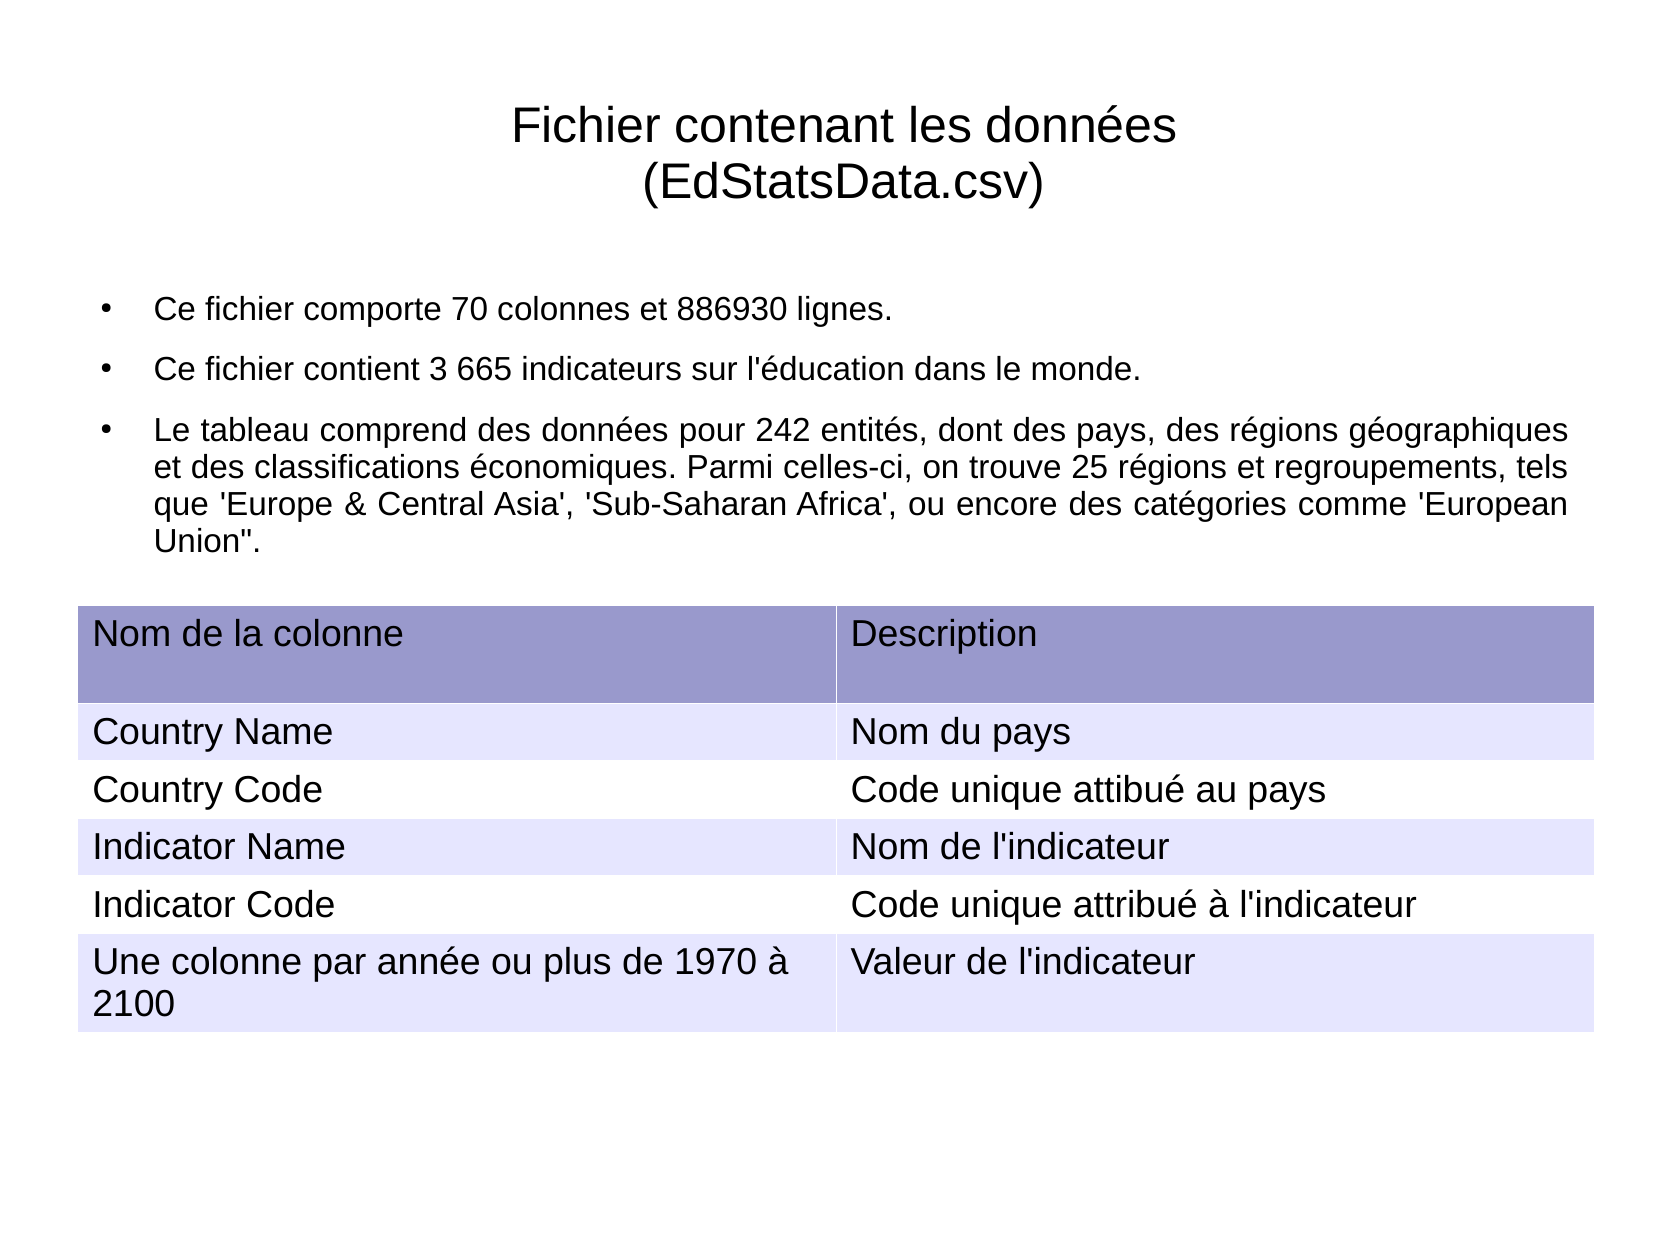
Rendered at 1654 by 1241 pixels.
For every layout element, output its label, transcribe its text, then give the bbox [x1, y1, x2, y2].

table_cell Indicator Code [78, 876, 836, 933]
table_cell Nom du pays [837, 704, 1594, 760]
table_header Nom de la colonne [78, 606, 836, 703]
title Fichier contenant les données (EdStatsData.csv) [82, 49, 1571, 257]
table_cell Code unique attribué à l'indicateur [837, 876, 1594, 933]
table_header Description [837, 606, 1594, 703]
table_cell Indicator Name [78, 819, 836, 875]
table_cell Country Name [78, 704, 836, 760]
table_cell Code unique attibué au pays [837, 761, 1594, 818]
table_cell Nom de l'indicateur [837, 819, 1594, 875]
table_cell Valeur de l'indicateur [837, 934, 1594, 1032]
list Ce fichier comporte 70 colonnes et 886930 lignes. Ce fichier contient 3 665 indicateurs sur l'éducation dans le monde. Le tableau comprend des données pour 242 entités, dont des pays, des régions géographiques et des classifications économiques. Parmi celles-ci, on trouve 25 régions et regroupements, tels que 'Europe & Central Asia', 'Sub-Saharan Africa', ou encore des catégories comme 'European Union". [82, 290, 1571, 591]
table_cell Une colonne par année ou plus de 1970 à 2100 [78, 934, 836, 1032]
table_cell Country Code [78, 761, 836, 818]
